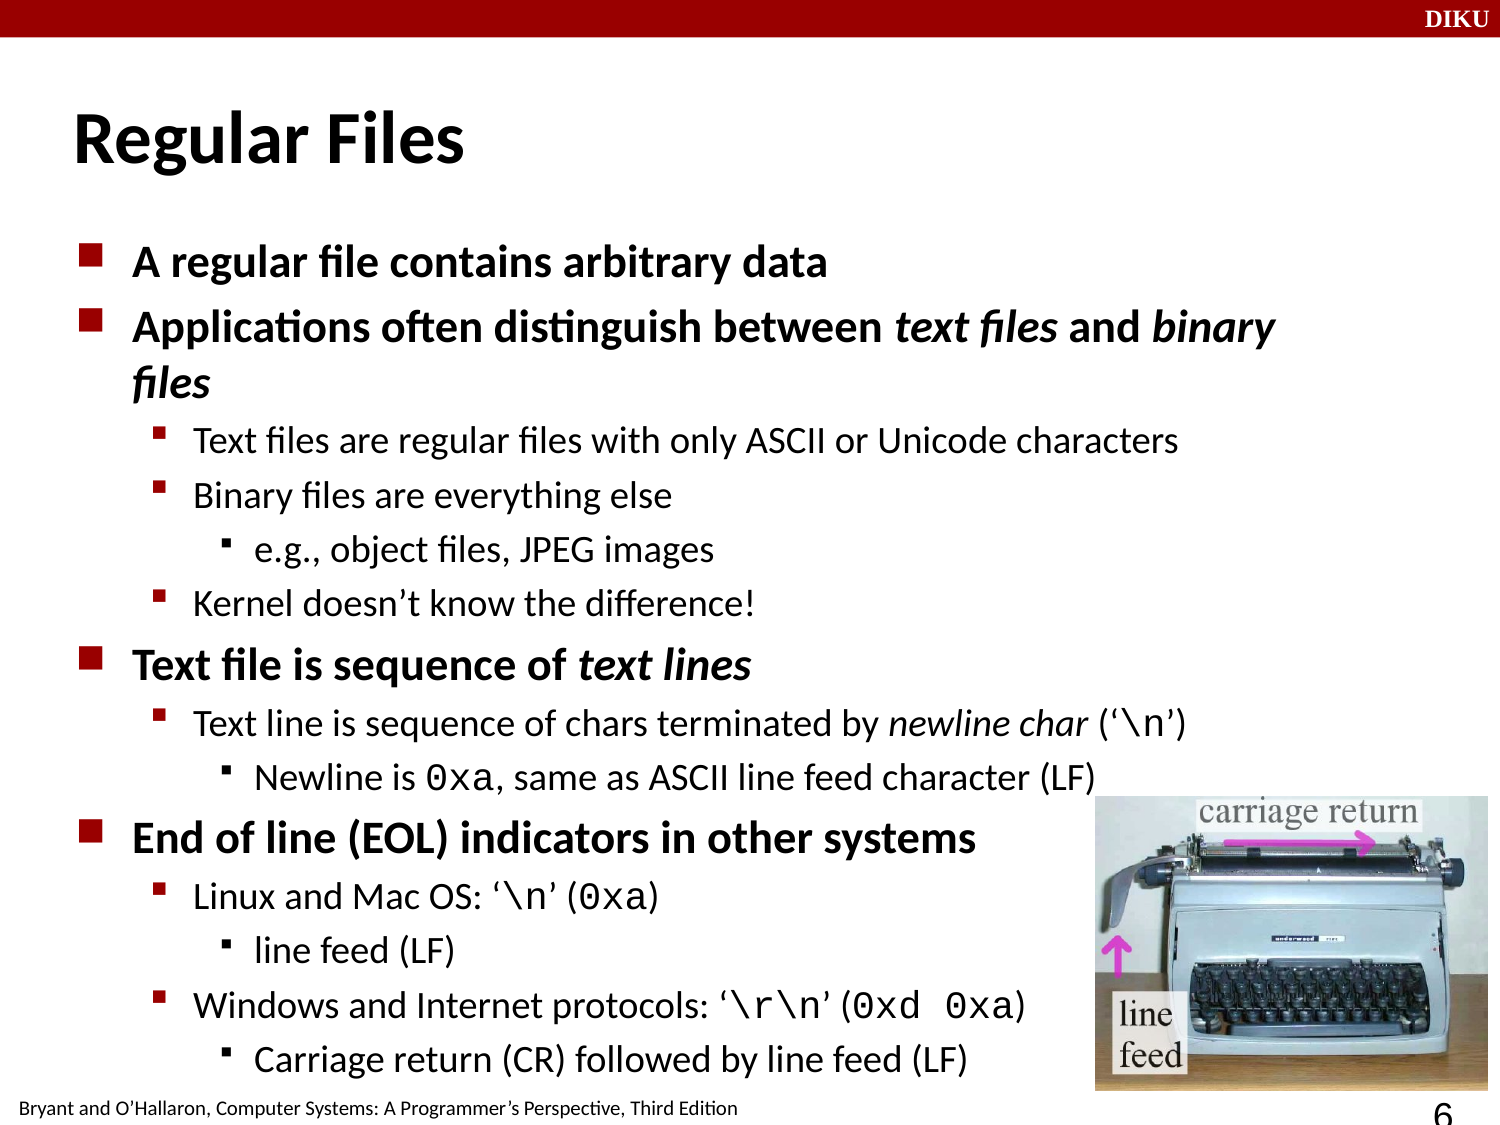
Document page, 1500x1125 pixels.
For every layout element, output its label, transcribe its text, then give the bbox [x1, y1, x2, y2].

picture [1095, 796, 1488, 1091]
text_box Regular Files [58, 71, 1304, 197]
text_box A regular file contains arbitrary data Applications often distinguish between text files and binary files Text files are regular files with only ASCII or Unicode characters Binary files are everything else e.g., object files, JPEG images Kernel doesn’t know the difference! Text file is sequence of text lines Text line is sequence of chars terminated by newline char (‘\n’) Newline is 0xa, same as ASCII line feed character (LF) End of line (EOL) indicators in other systems Linux and Mac OS: ‘\n’ (0xa) line feed (LF) Windows and Internet protocols: ‘\r\n’ (0xd 0xa) Carriage return (CR) followed by line feed (LF) [65, 223, 1361, 1088]
